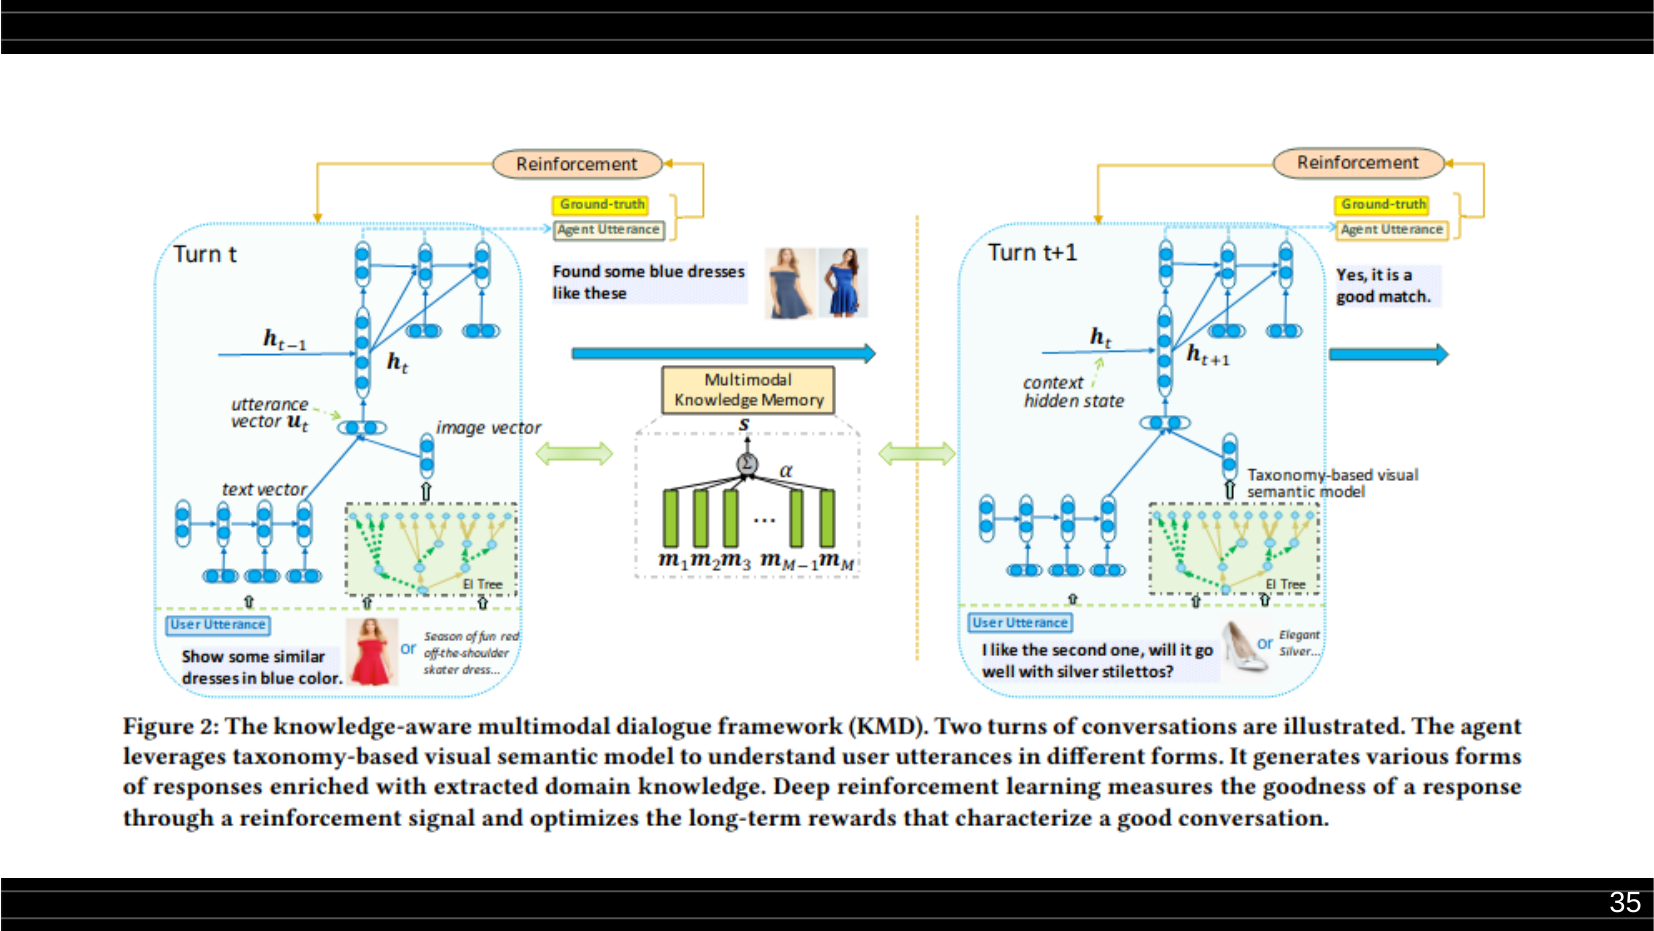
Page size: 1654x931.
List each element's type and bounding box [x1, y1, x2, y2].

picture [1, 878, 1654, 931]
picture [82, 104, 1605, 846]
picture [1, 0, 1654, 54]
